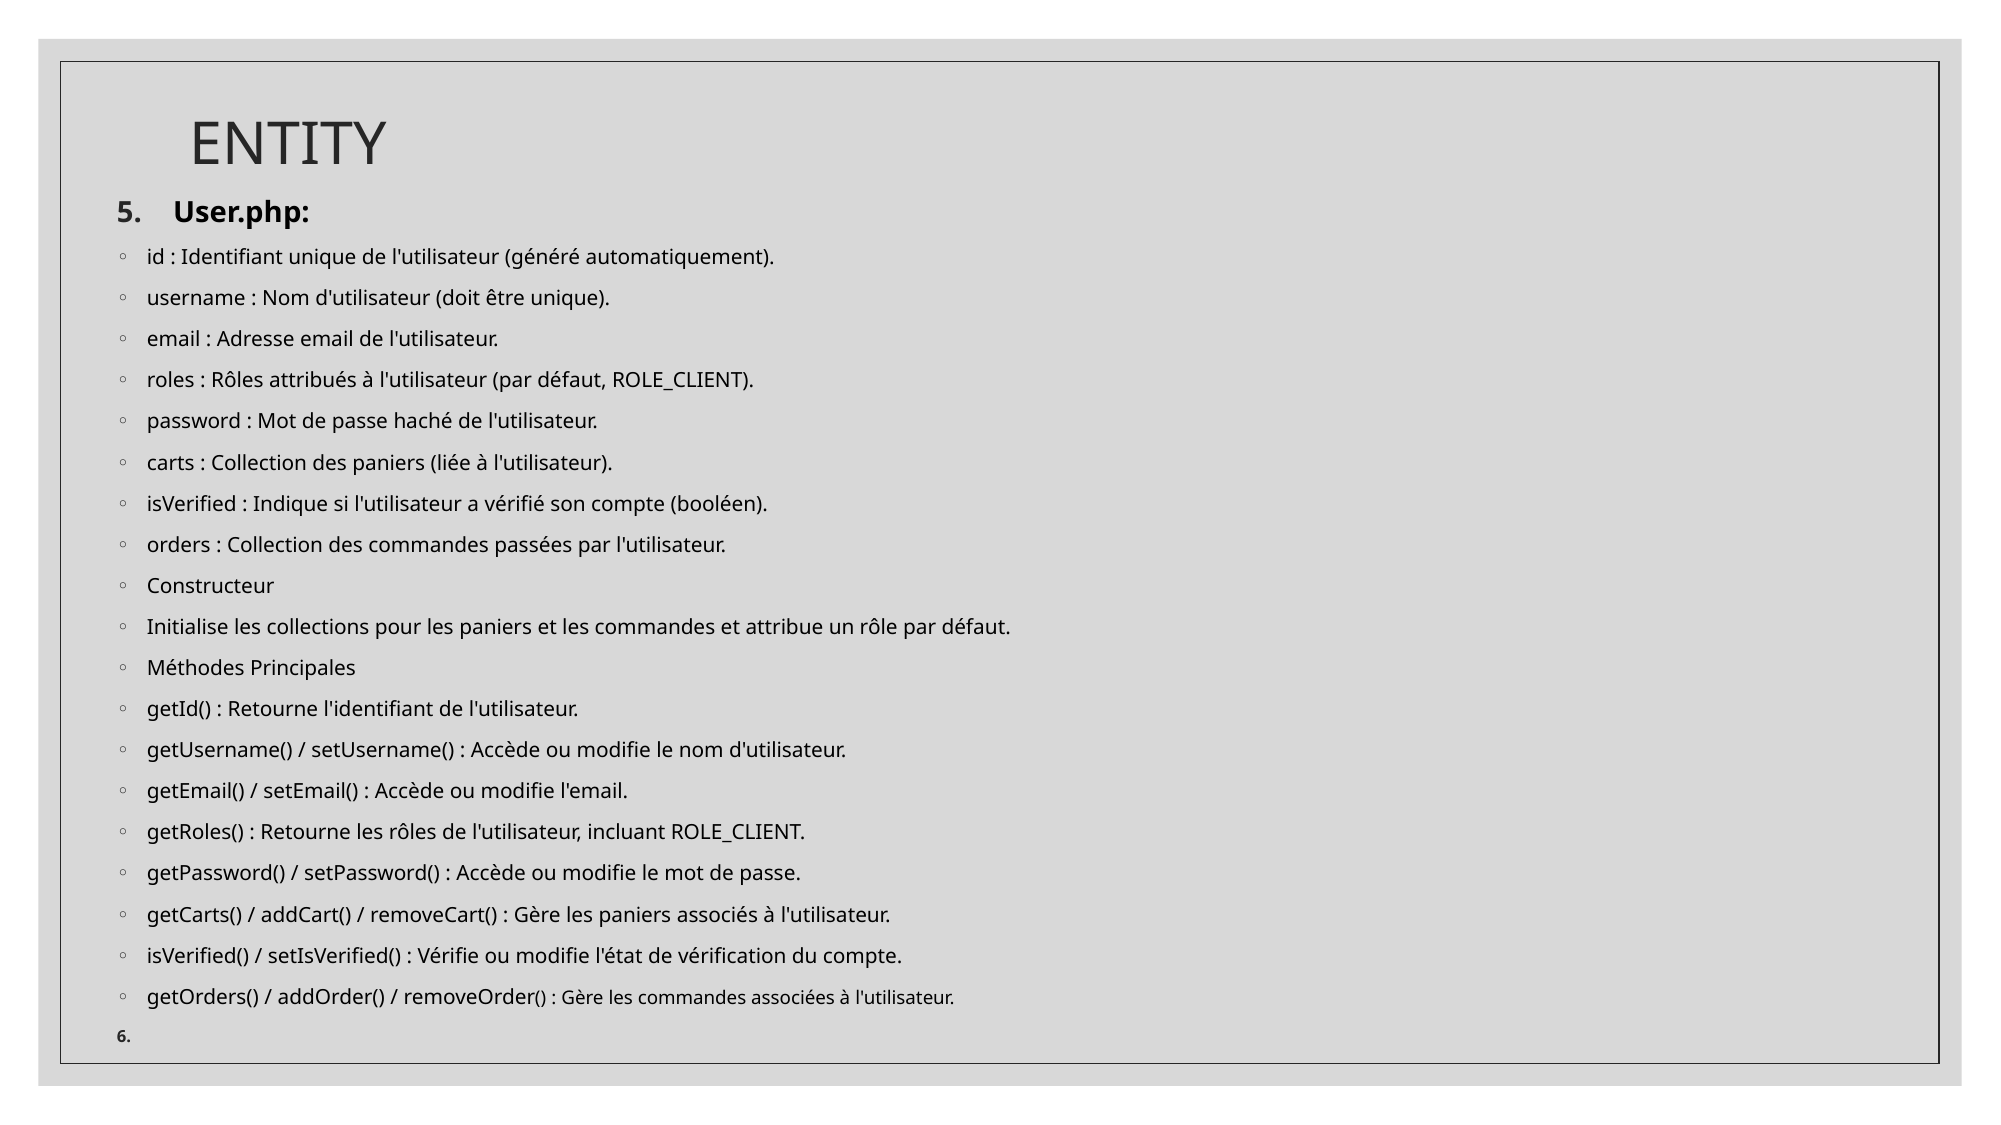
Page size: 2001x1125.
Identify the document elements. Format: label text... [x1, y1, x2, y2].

title ENTITY [174, 105, 1825, 185]
list User.php: id : Identifiant unique de l'utilisateur (généré automatiquement). username : Nom d'utilisateur (doit être unique). email : Adresse email de l'utilisateur. roles : Rôles attribués à l'utilisateur (par défaut, ROLE_CLIENT). password : Mot de passe haché de l'utilisateur. carts : Collection des paniers (liée à l'utilisateur). isVerified : Indique si l'utilisateur a vérifié son compte (booléen). orders : Collection des commandes passées par l'utilisateur. Constructeur Initialise les collections pour les paniers et les commandes et attribue un rôle par défaut. Méthodes Principales getId() : Retourne l'identifiant de l'utilisateur. getUsername() / setUsername() : Accède ou modifie le nom d'utilisateur. getEmail() / setEmail() : Accède ou modifie l'email. getRoles() : Retourne les rôles de l'utilisateur, incluant ROLE_CLIENT. getPassword() / setPassword() : Accède ou modifie le mot de passe. getCarts() / addCart() / removeCart() : Gère les paniers associés à l'utilisateur. isVerified() / setIsVerified() : Vérifie ou modifie l'état de vérification du compte. getOrders() / addOrder() / removeOrder() : Gère les commandes associées à l'utilisateur. [101, 195, 1913, 1054]
